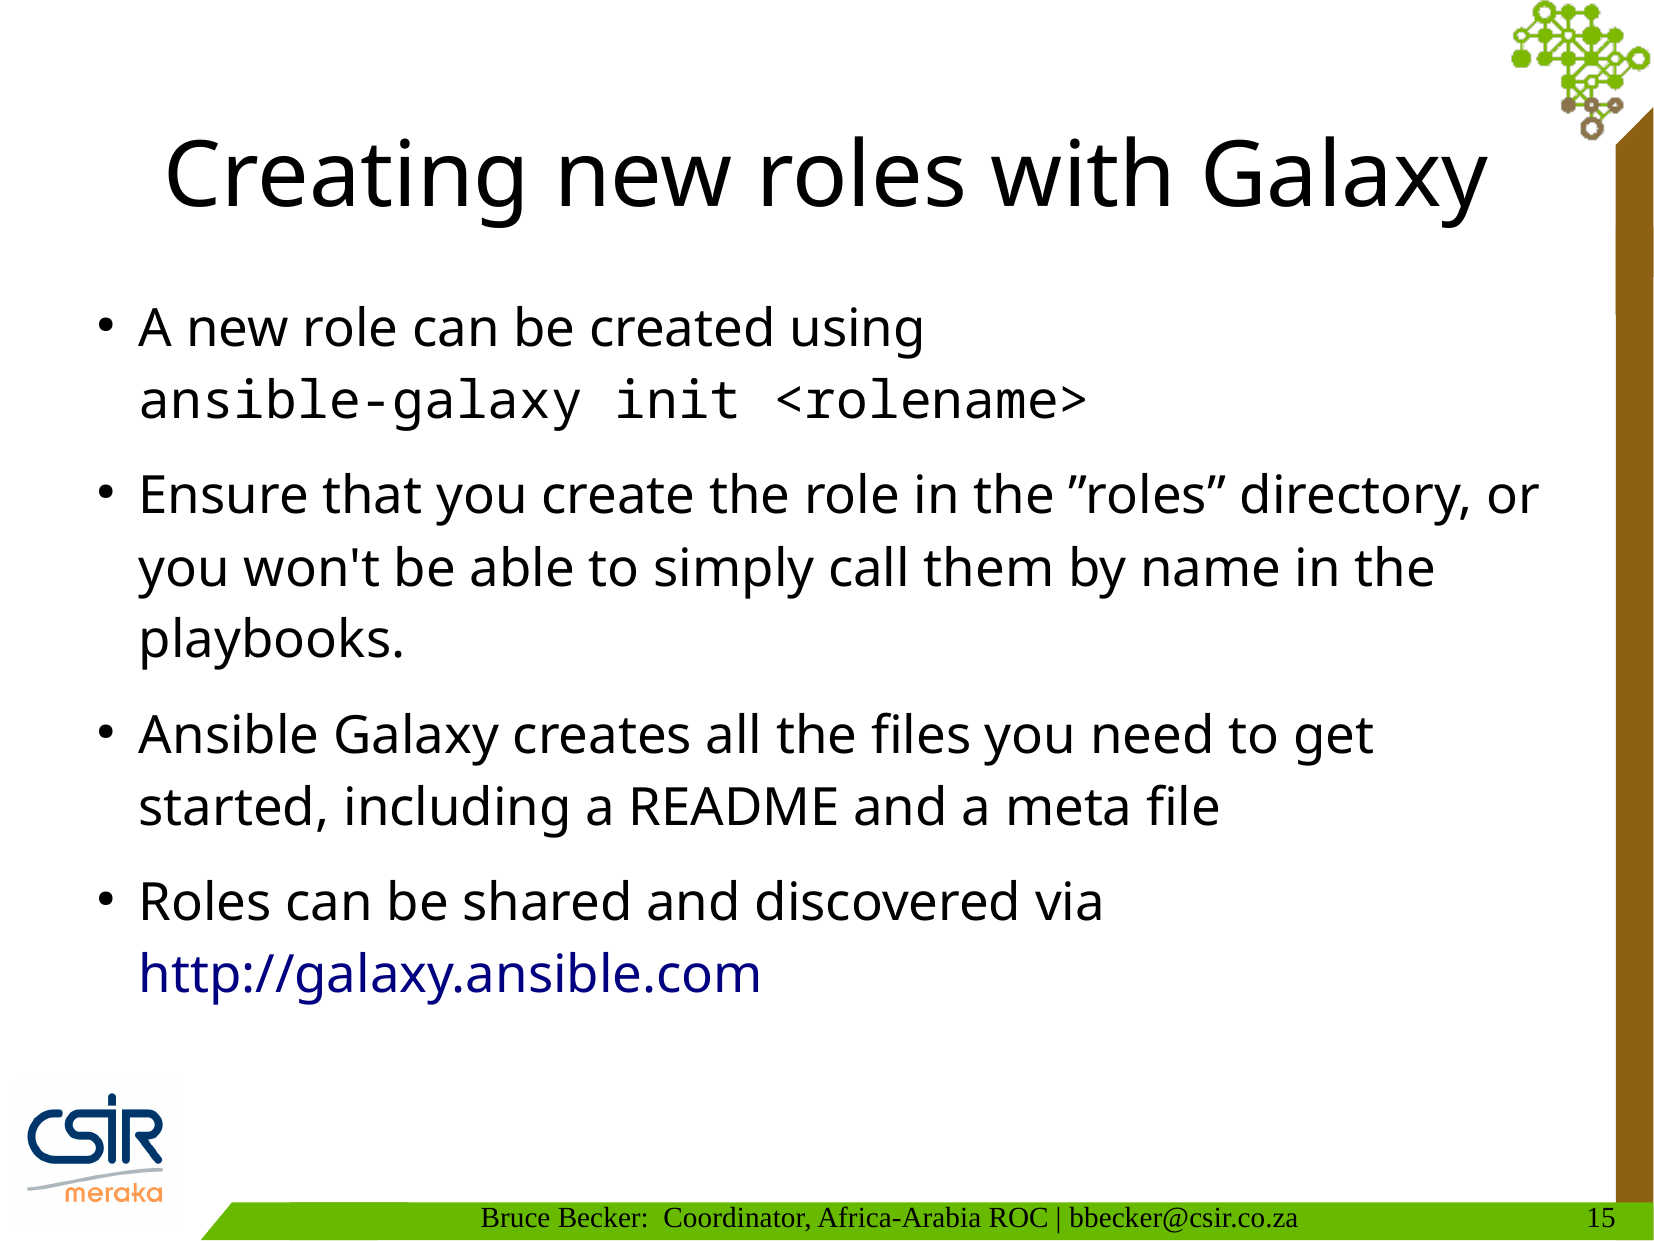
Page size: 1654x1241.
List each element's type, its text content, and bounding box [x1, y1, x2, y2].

picture [12, 1074, 178, 1225]
picture [1503, 0, 1654, 144]
title Creating new roles with Galaxy [82, 67, 1571, 275]
list A new role can be created using ansible-galaxy init <rolename> Ensure that you create the role in the ”roles” directory, or you won't be able to simply call them by name in the playbooks. Ansible Galaxy creates all the files you need to get started, including a README and a meta file Roles can be shared and discovered via http://galaxy.ansible.com [82, 290, 1571, 1010]
